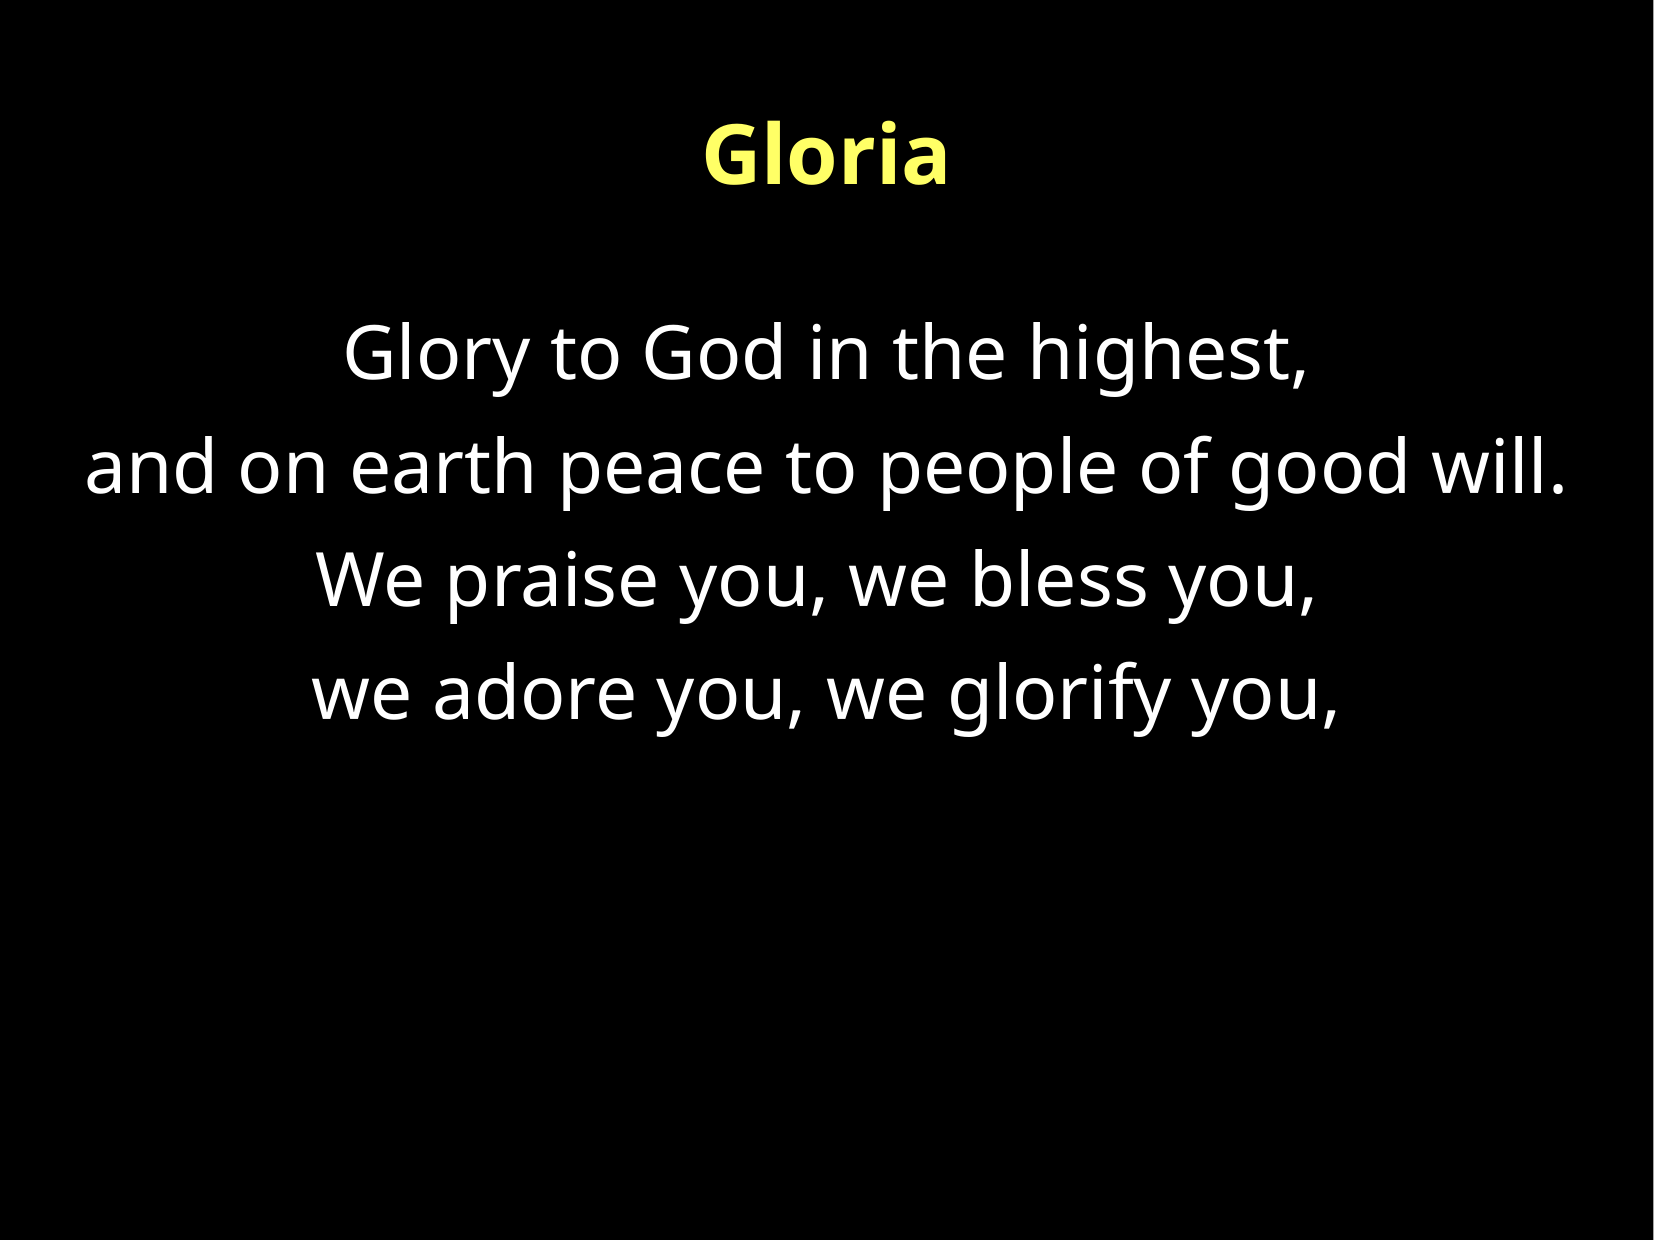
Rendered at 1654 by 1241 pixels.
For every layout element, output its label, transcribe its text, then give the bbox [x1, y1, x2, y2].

list Glory to God in the highest, and on earth peace to people of good will. We praise you, we bless you, we adore you, we glorify you, [0, 307, 1654, 1229]
title Gloria [82, 49, 1571, 257]
